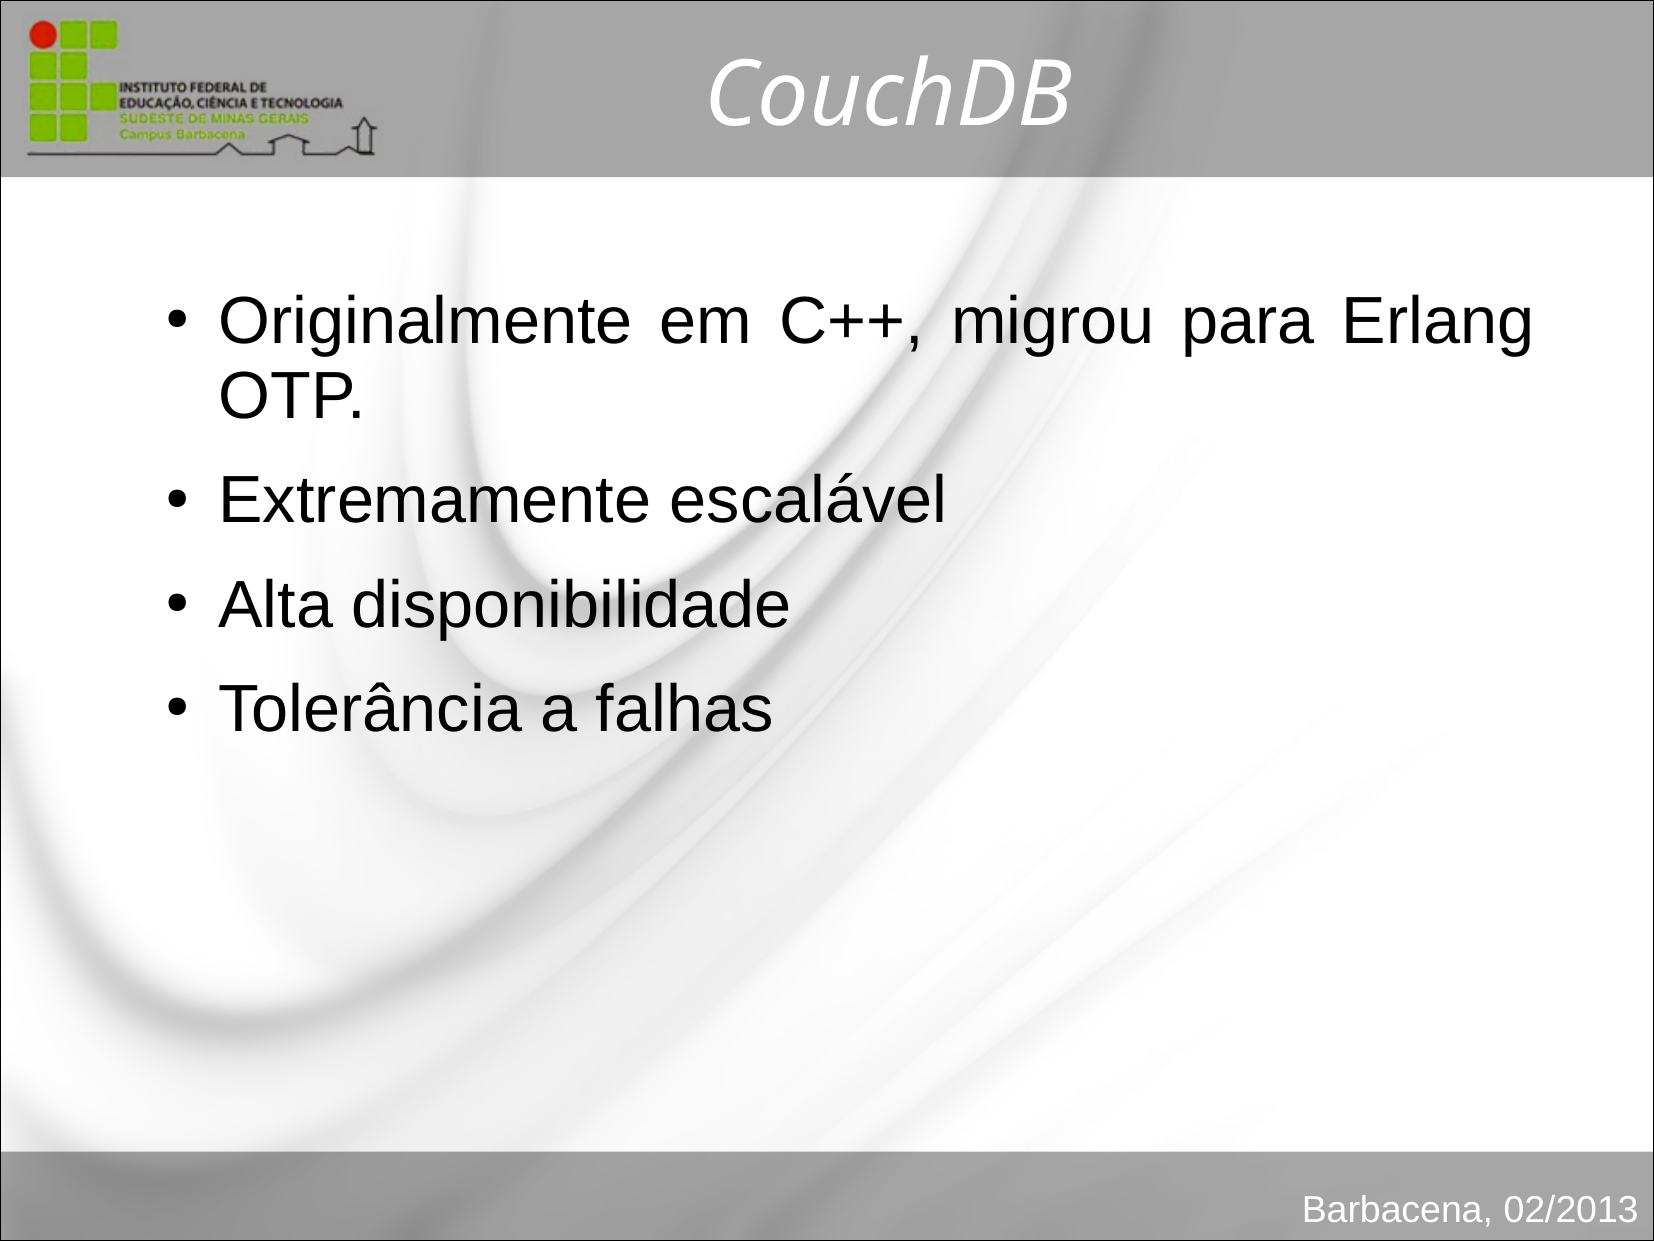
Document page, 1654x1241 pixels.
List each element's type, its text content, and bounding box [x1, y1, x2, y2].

list Originalmente em C++, migrou para Erlang OTP. Extremamente escalável Alta disponibilidade Tolerância a falhas [147, 283, 1536, 1140]
title CouchDB [295, 29, 1483, 151]
text_box Barbacena, 02/2013 [1287, 1181, 1654, 1238]
picture [23, 12, 383, 166]
